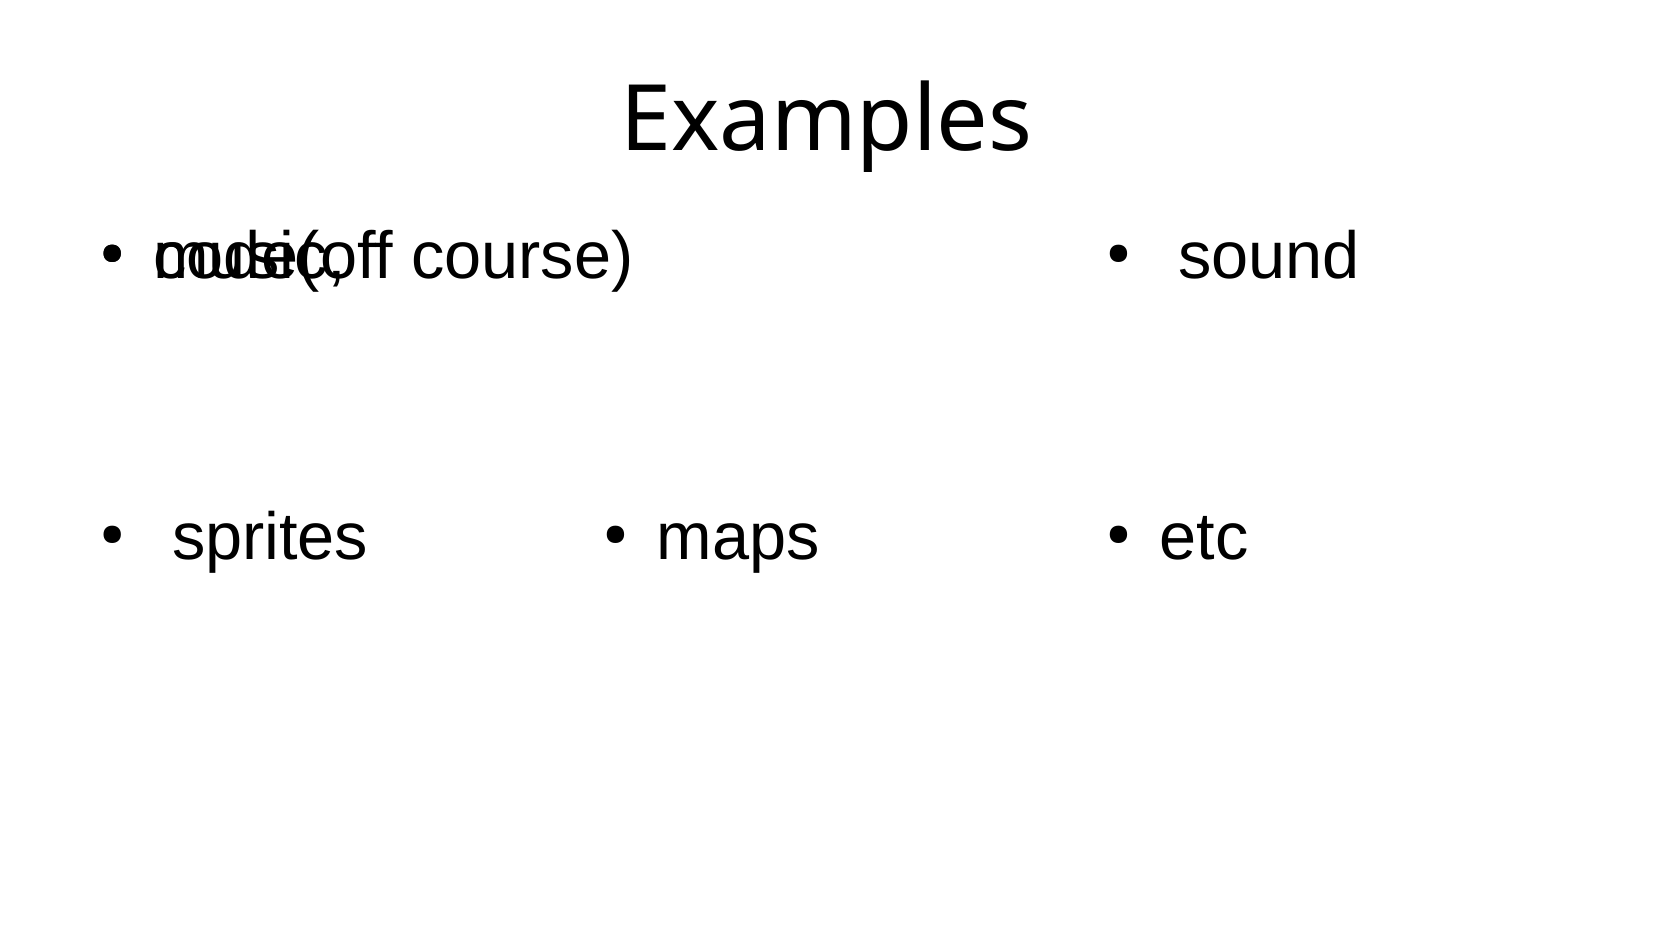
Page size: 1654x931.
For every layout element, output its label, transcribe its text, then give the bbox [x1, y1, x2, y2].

list sprites [82, 499, 562, 757]
list etc [1088, 499, 1569, 757]
list maps [585, 499, 1065, 757]
title Examples [82, 37, 1571, 193]
list sound [1088, 217, 1569, 475]
list music, [82, 217, 1571, 758]
